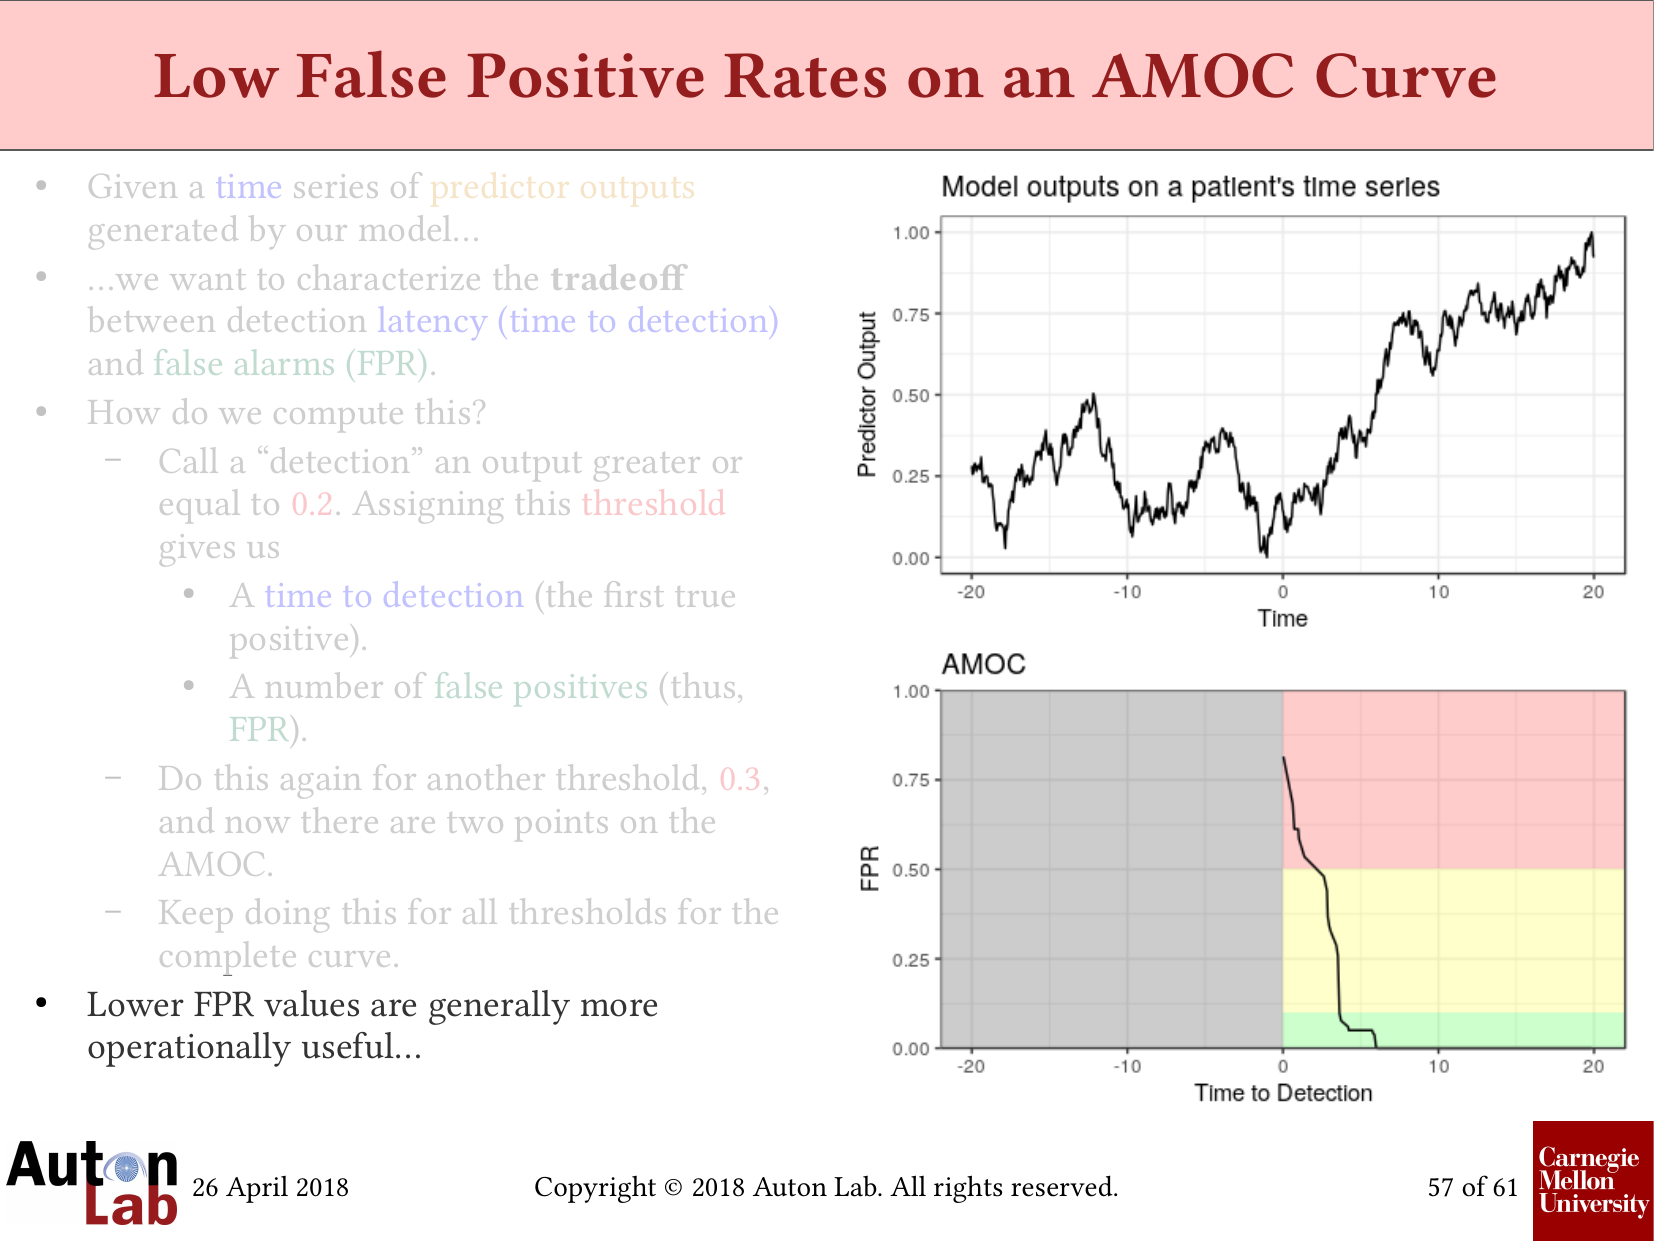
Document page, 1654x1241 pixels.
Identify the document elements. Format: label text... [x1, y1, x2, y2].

title Low False Positive Rates on an AMOC Curve [14, 2, 1640, 151]
text_box [15, 167, 847, 976]
picture [1533, 1121, 1654, 1241]
picture [847, 165, 1637, 1114]
picture [6, 1141, 177, 1225]
list Given a time series of predictor outputs generated by our model… ...we want to characterize the tradeoff between detection latency (time to detection) and false alarms (FPR). How do we compute this? Call a “detection” an output greater or equal to 0.2. Assigning this threshold gives us A time to detection (the first true positive). A number of false positives (thus, FPR). Do this again for another threshold, 0.3, and now there are two points on the AMOC. Keep doing this for all thresholds for the complete curve. Lower FPR values are generally more operationally useful… so we put FPR on the log scale to zoom in to this region. [16, 976, 808, 1115]
